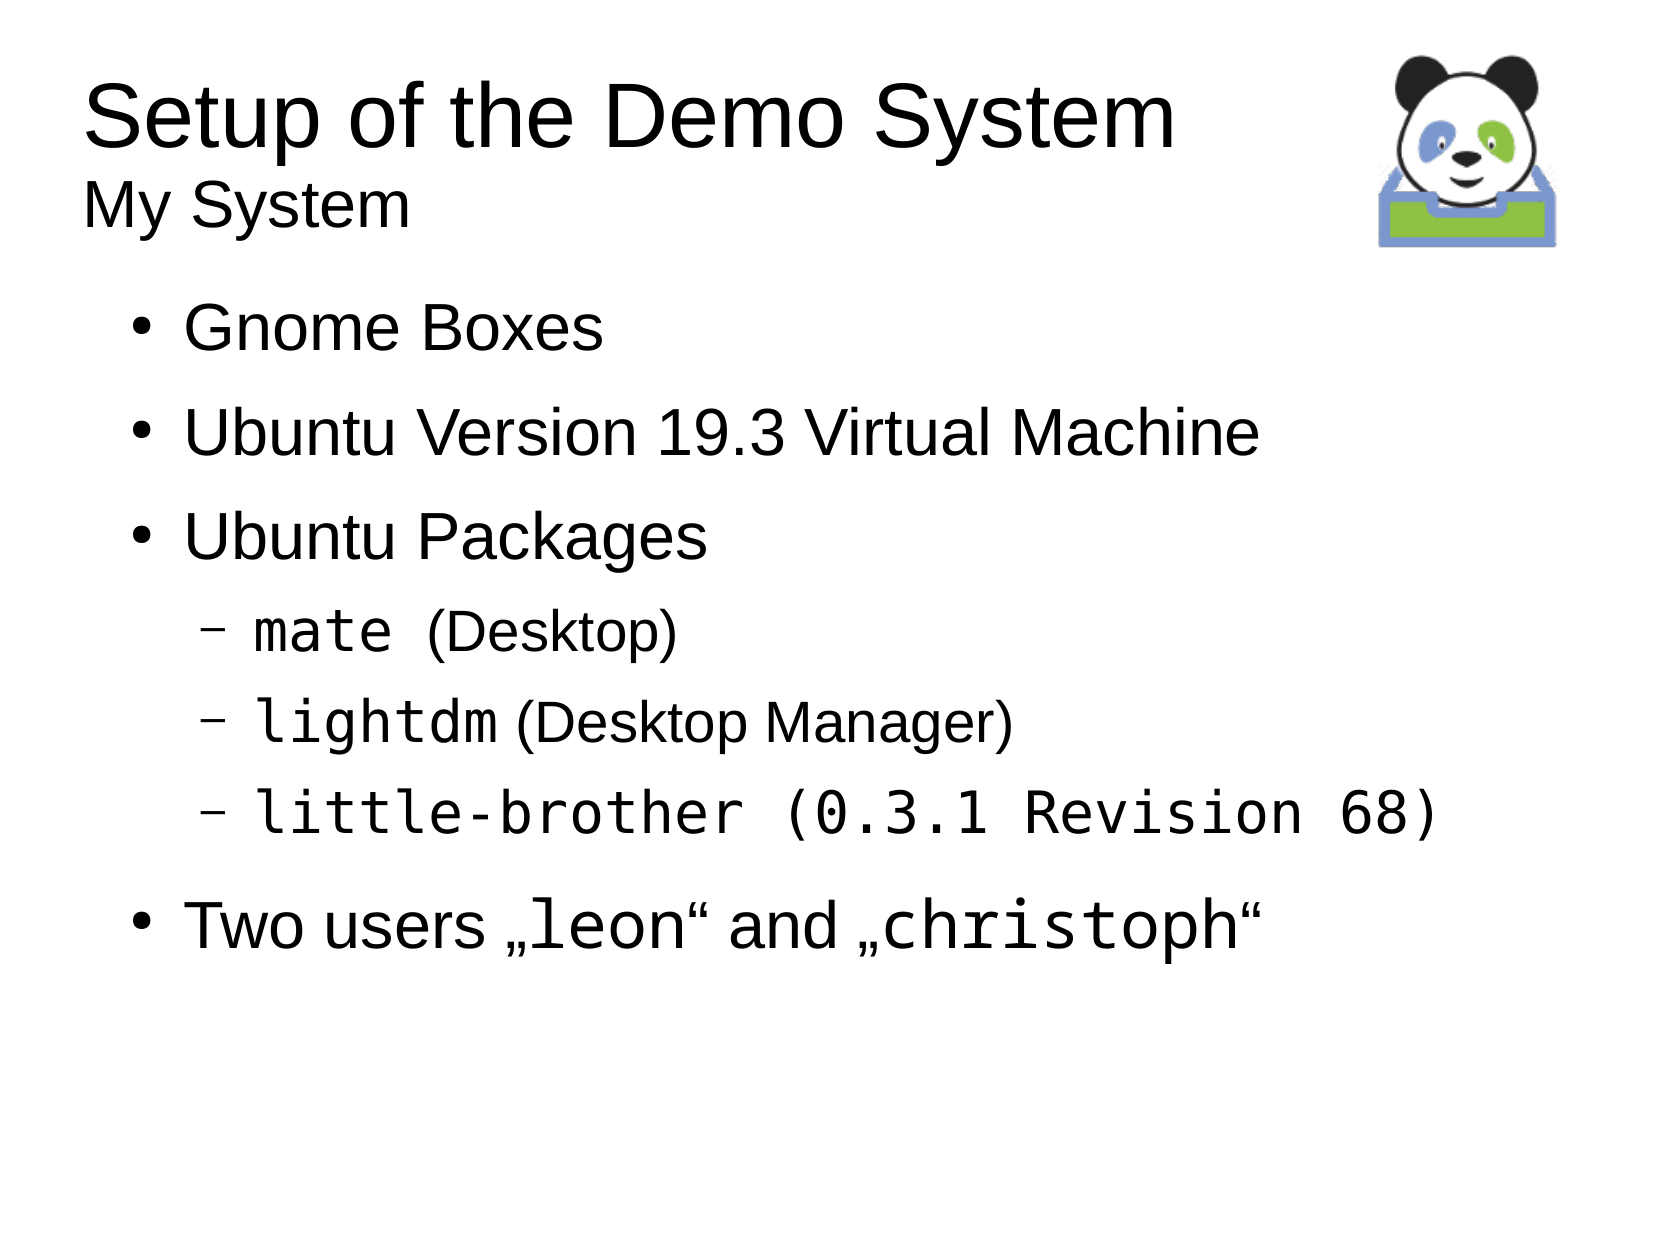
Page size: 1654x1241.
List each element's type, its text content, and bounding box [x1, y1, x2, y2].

title Setup of the Demo System My System [82, 49, 1571, 257]
list Gnome Boxes Ubuntu Version 19.3 Virtual Machine Ubuntu Packages mate (Desktop) lightdm (Desktop Manager) little-brother (0.3.1 Revision 68) Two users „leon“ and „christoph“ [82, 290, 1571, 1010]
